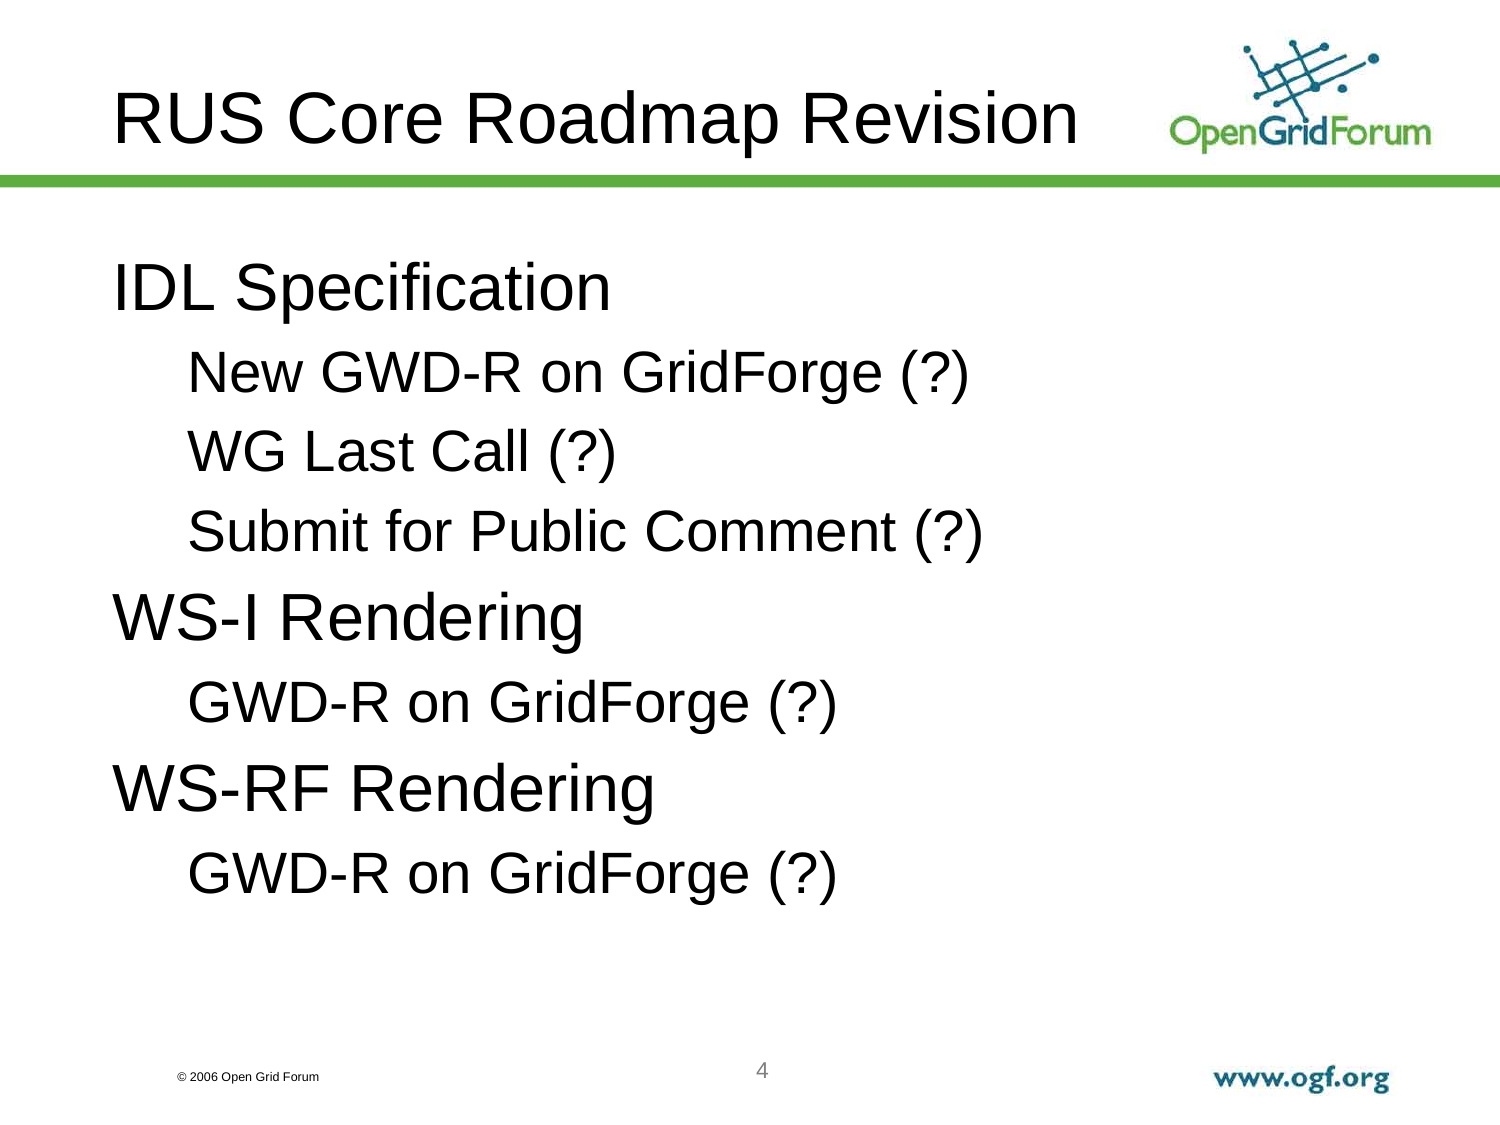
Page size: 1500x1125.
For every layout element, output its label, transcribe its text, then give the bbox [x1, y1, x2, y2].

picture [0, 188, 1500, 1125]
list IDL Specification New GWD-R on GridForge (?) WG Last Call (?) Submit for Public Comment (?) WS-I Rendering GWD-R on GridForge (?) WS-RF Rendering GWD-R on GridForge (?) [112, 249, 1388, 911]
title RUS Core Roadmap Revision [112, 32, 1388, 206]
picture [0, 0, 1500, 174]
